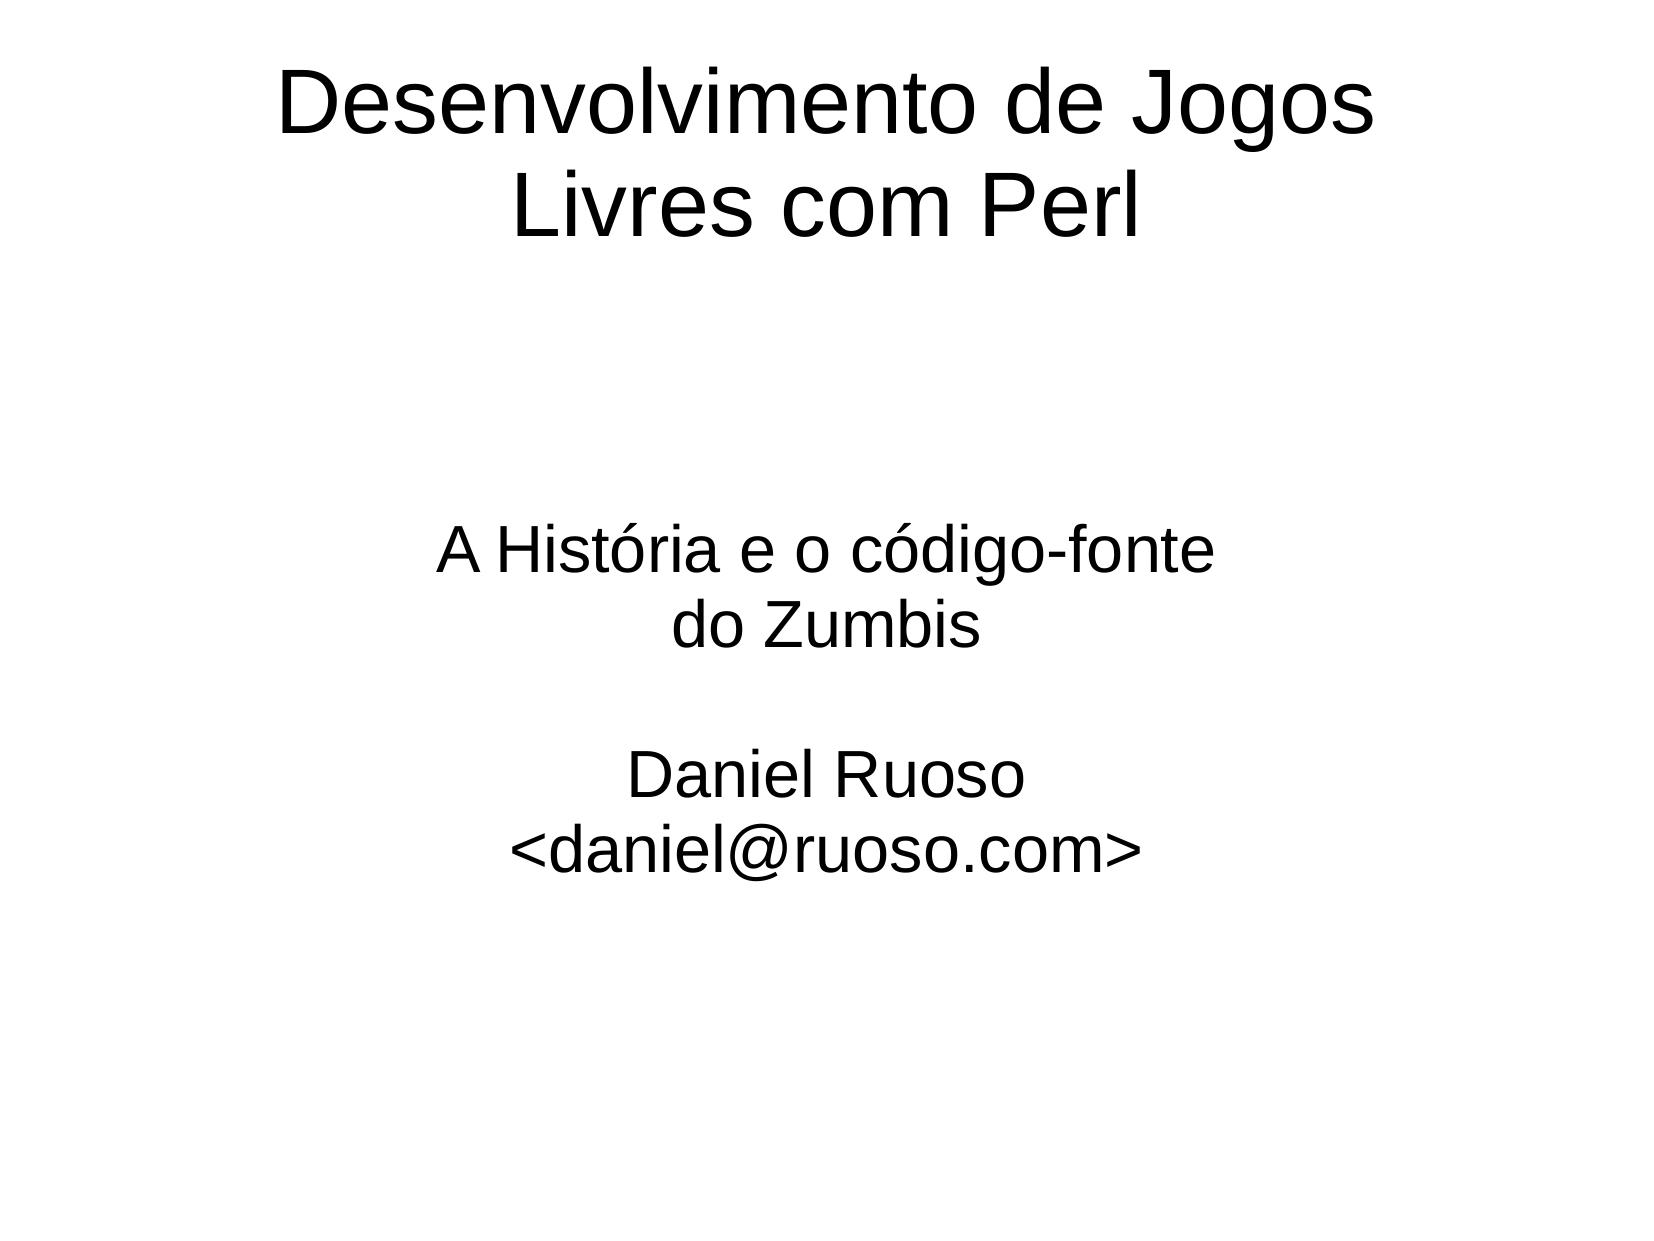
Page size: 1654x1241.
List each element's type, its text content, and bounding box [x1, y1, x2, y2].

subtitle A História e o código-fonte do Zumbis Daniel Ruoso <daniel@ruoso.com> [82, 297, 1571, 1102]
title Desenvolvimento de Jogos Livres com Perl [82, 50, 1571, 256]
